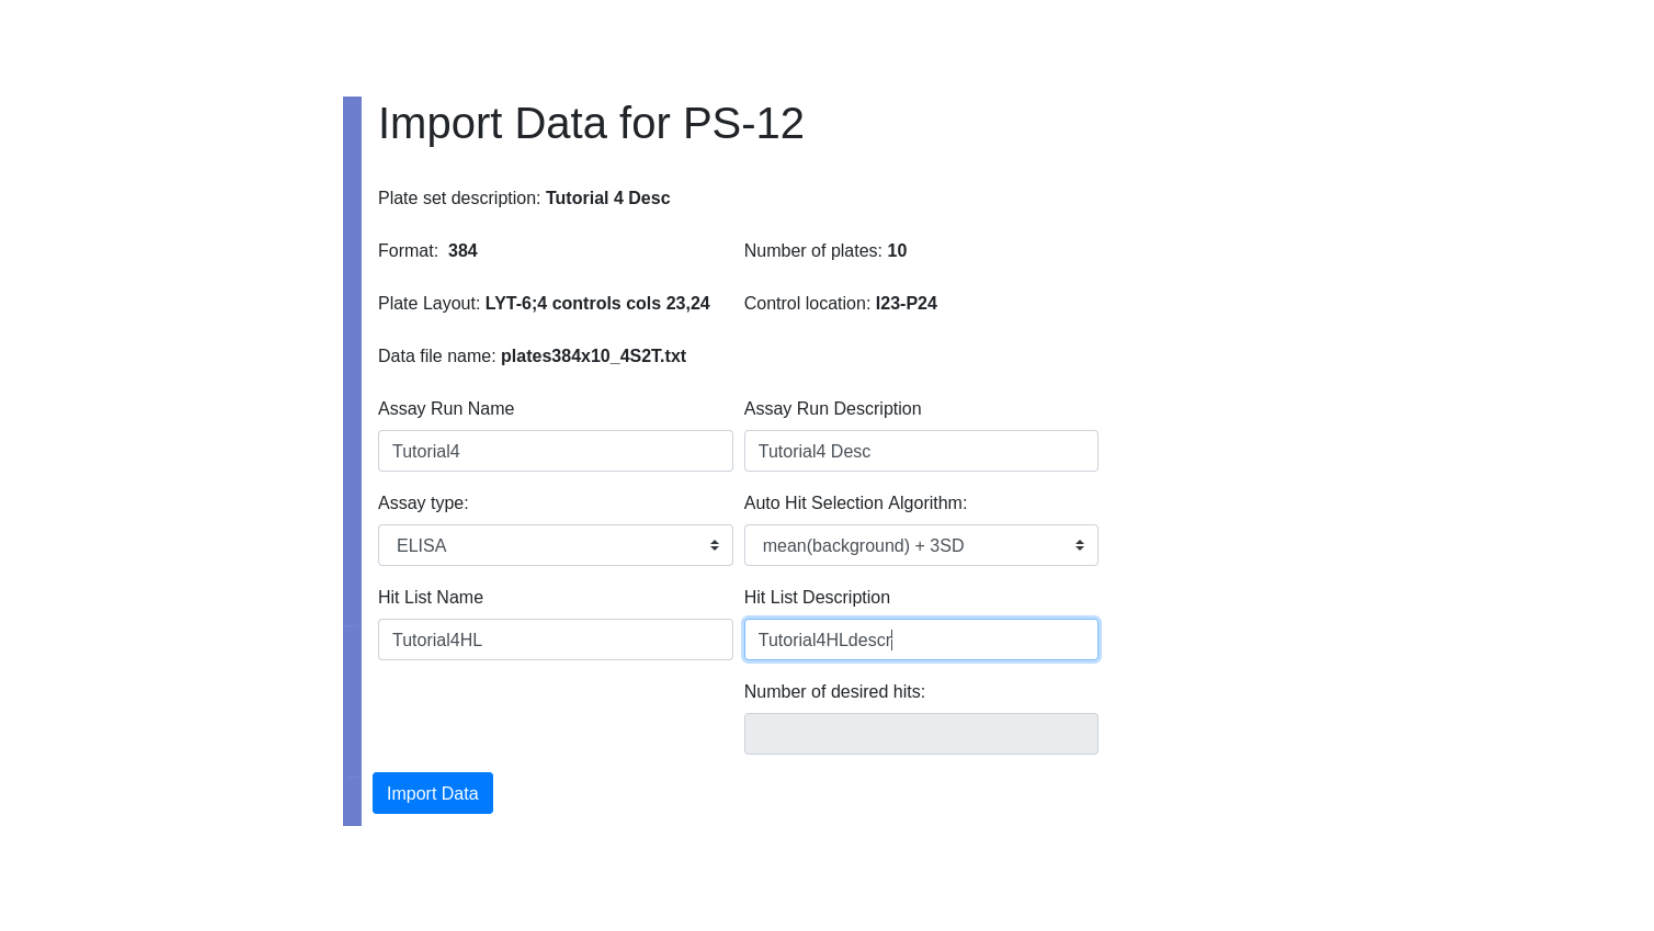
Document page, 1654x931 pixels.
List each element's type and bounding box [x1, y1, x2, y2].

picture [343, 90, 1126, 826]
